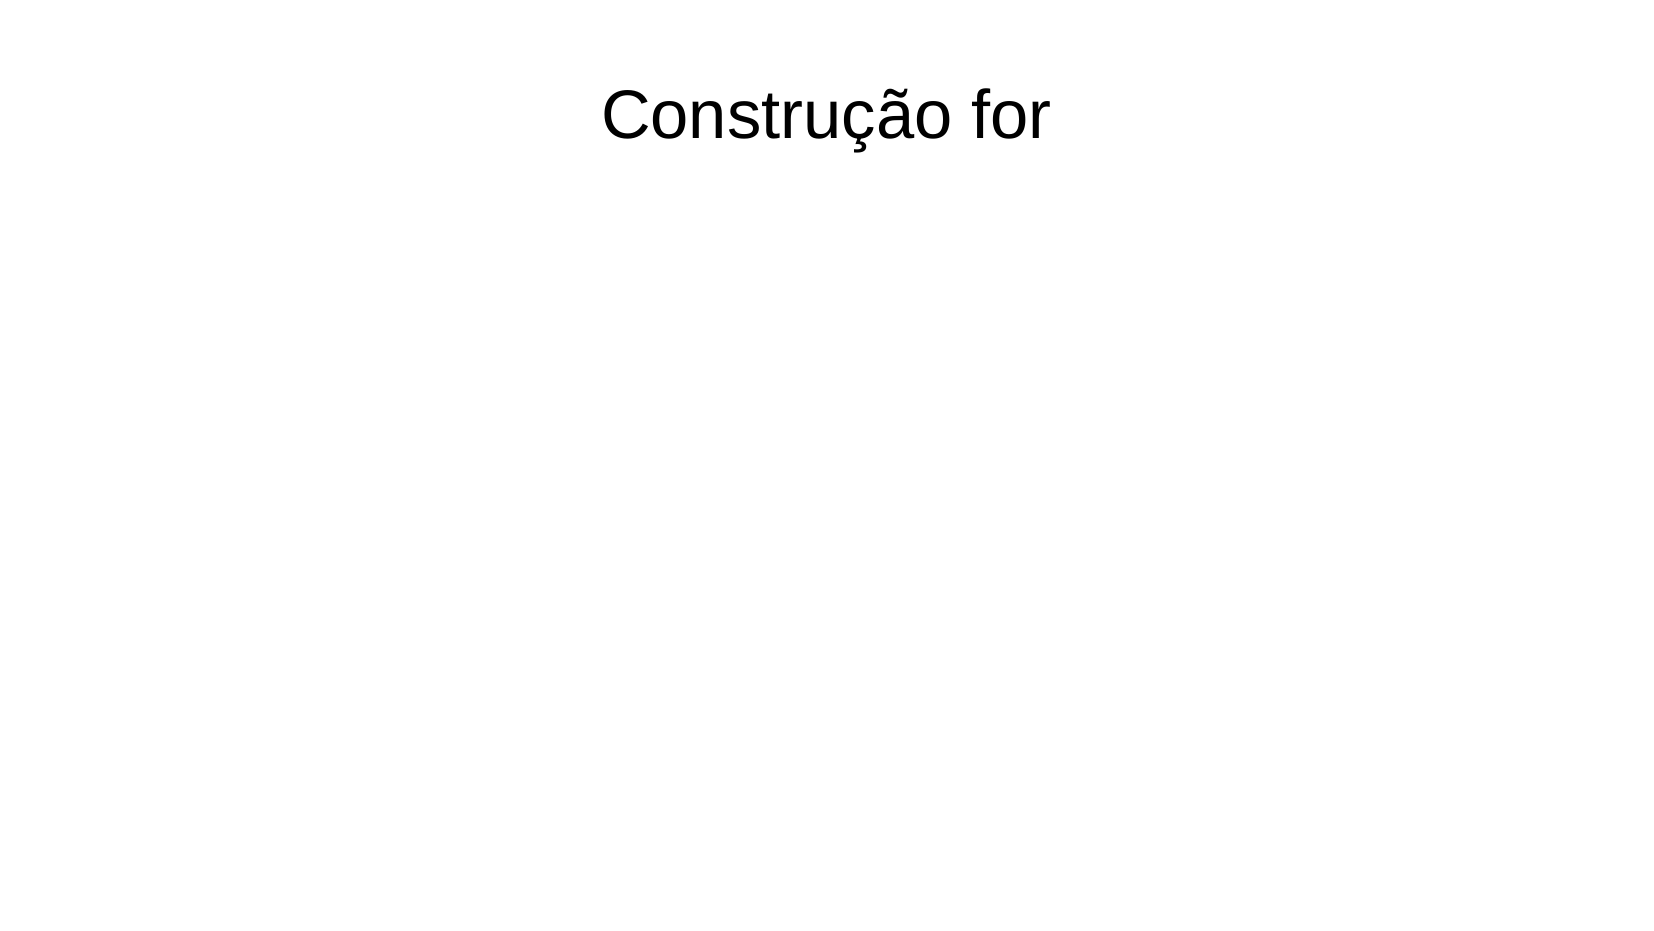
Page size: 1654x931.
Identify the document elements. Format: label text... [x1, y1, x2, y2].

title Construção for [82, 37, 1571, 193]
